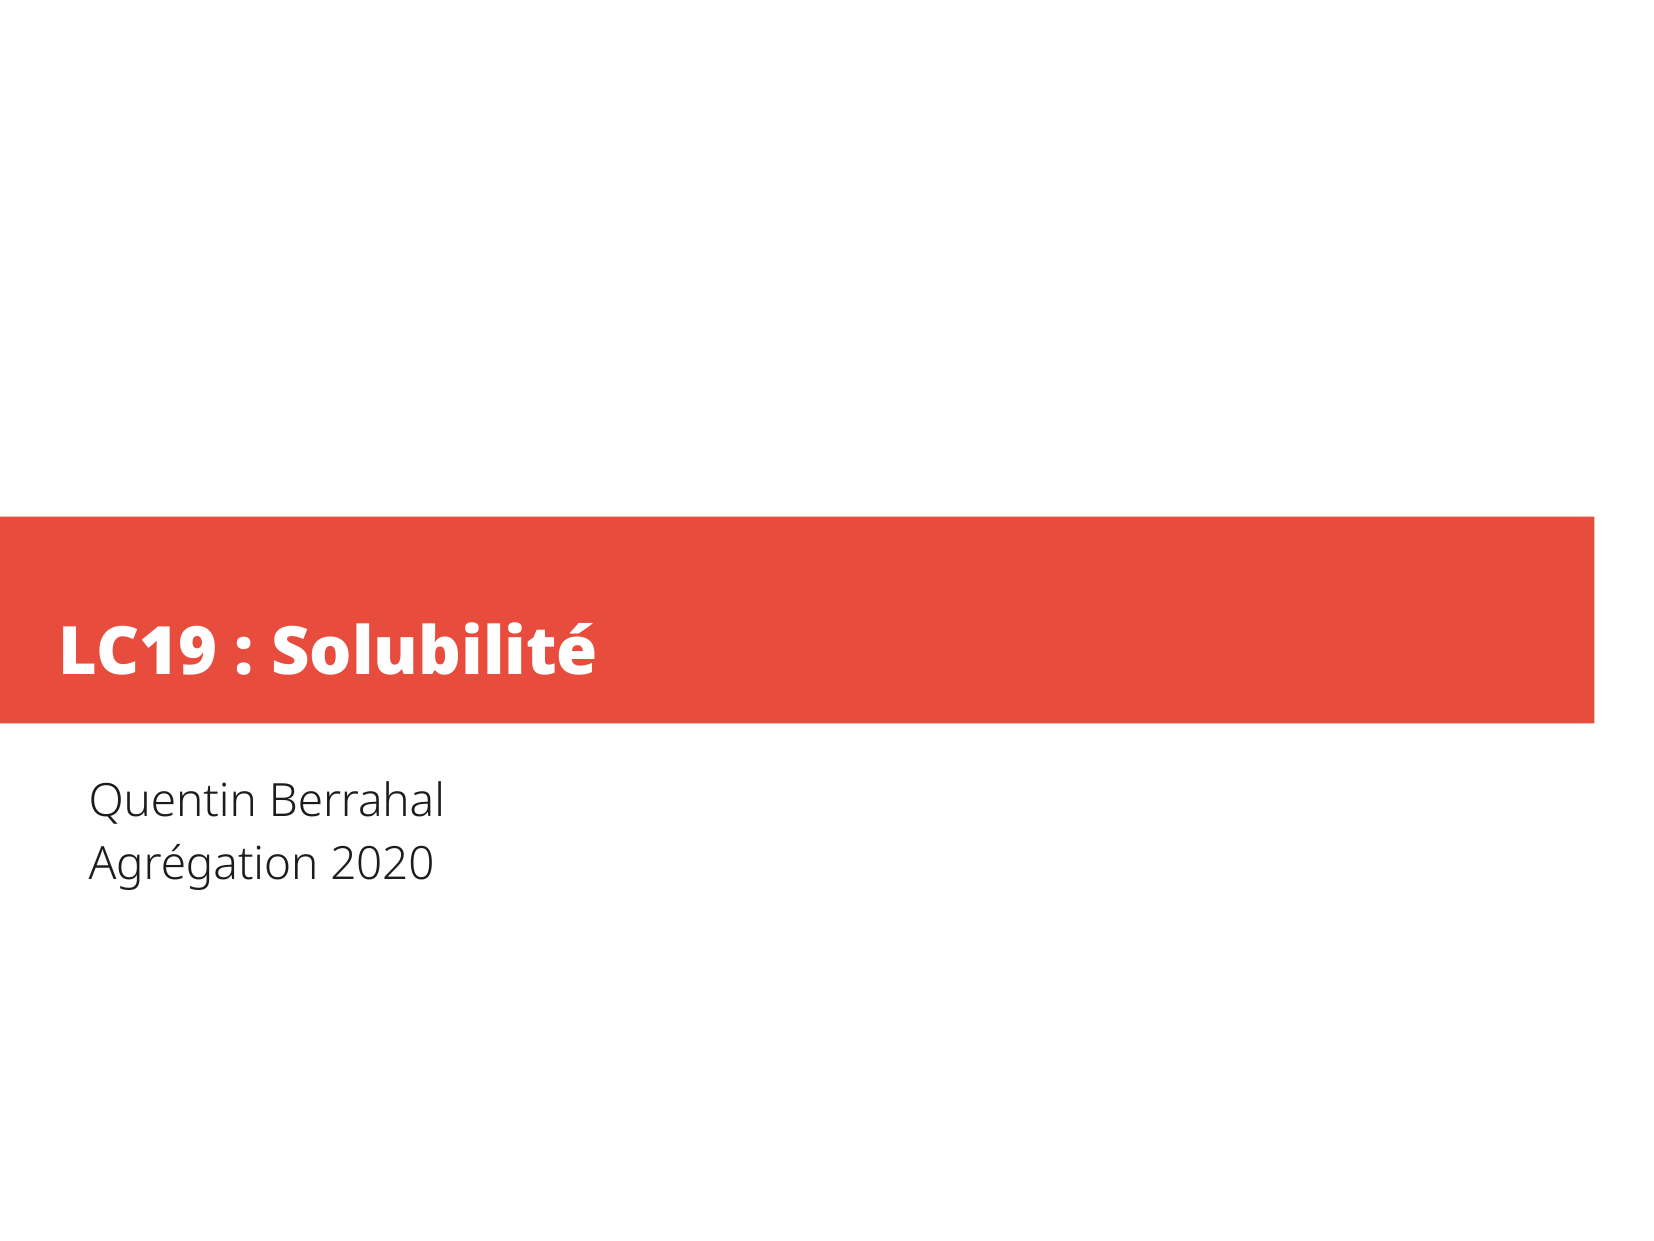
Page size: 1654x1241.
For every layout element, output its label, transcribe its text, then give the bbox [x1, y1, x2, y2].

subtitle Quentin Berrahal Agrégation 2020 [88, 767, 1595, 1182]
title LC19 : Solubilité [59, 546, 1595, 694]
